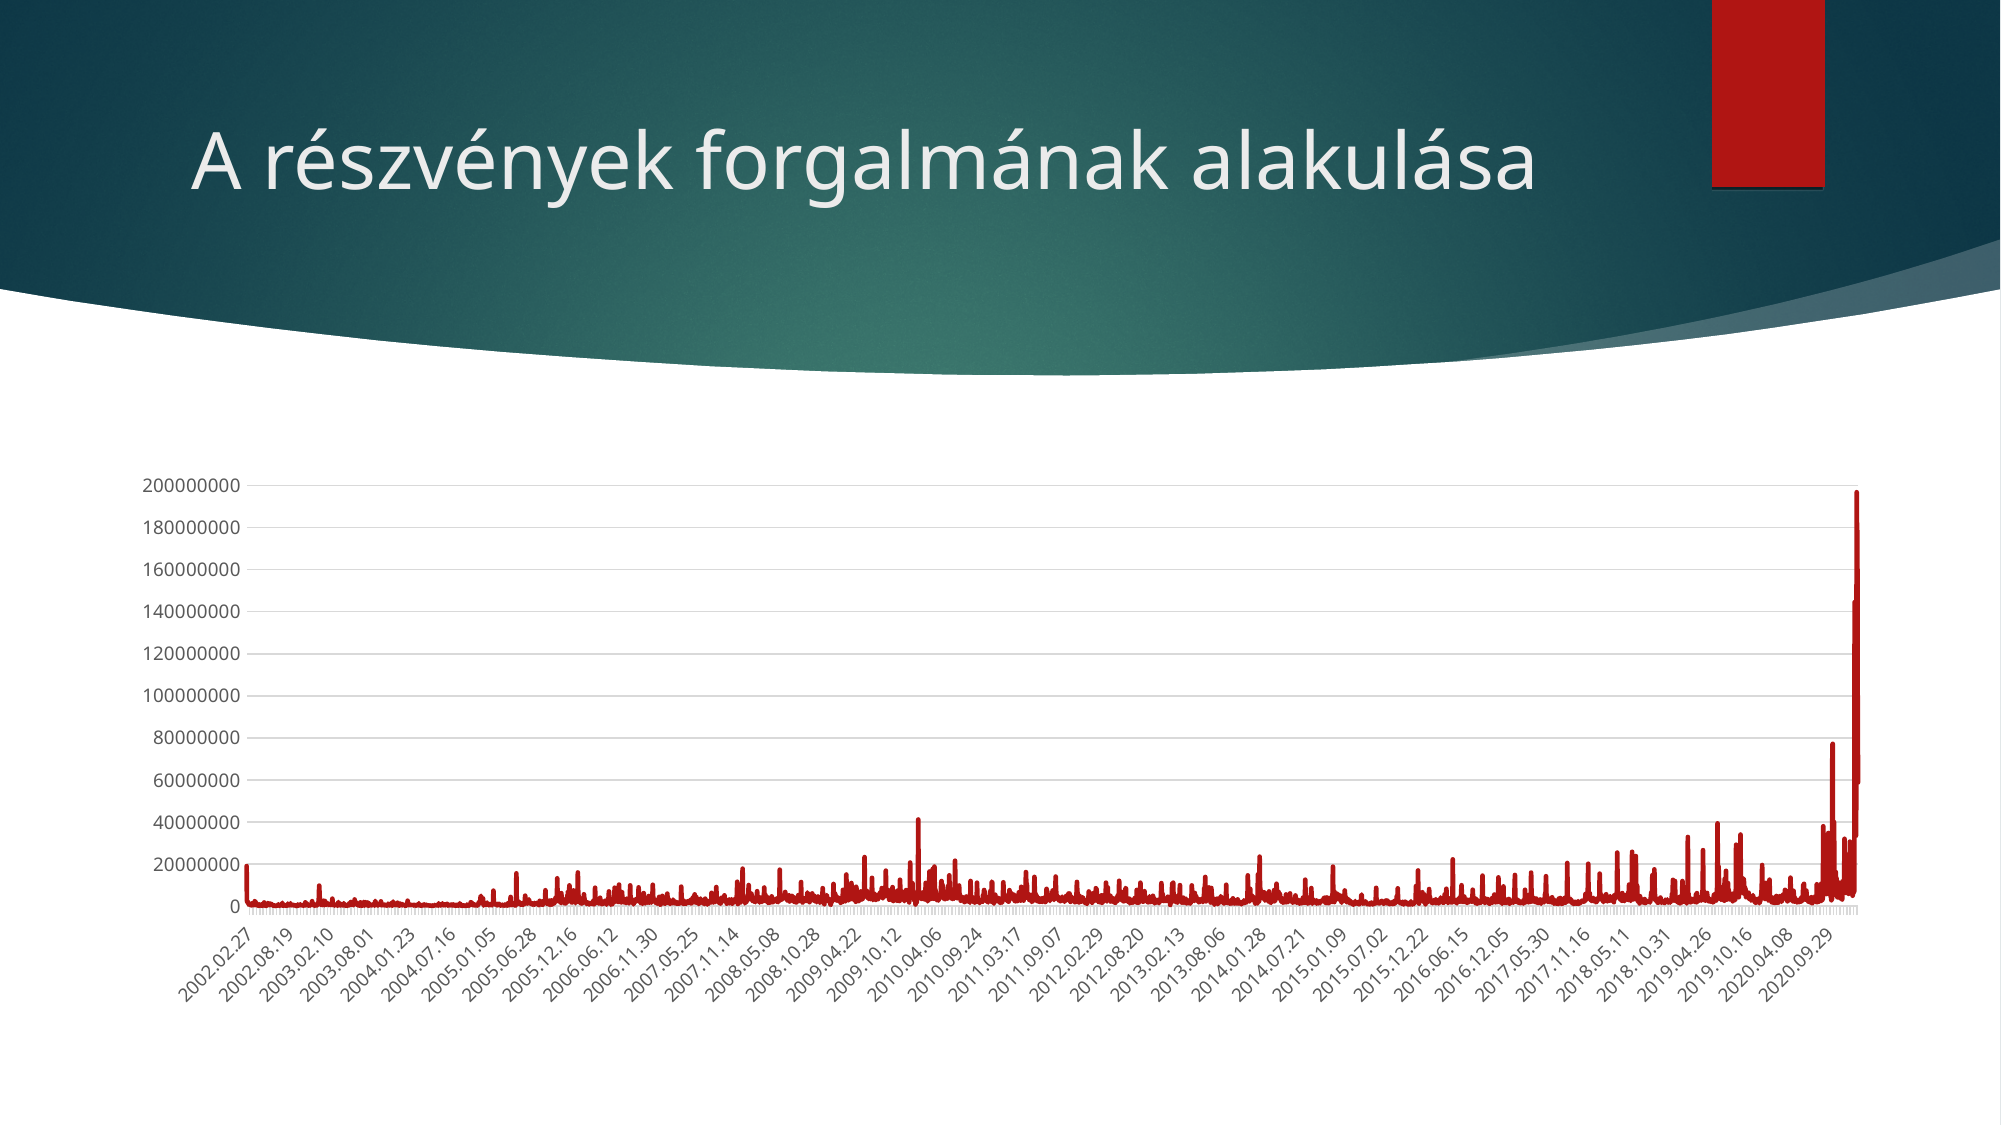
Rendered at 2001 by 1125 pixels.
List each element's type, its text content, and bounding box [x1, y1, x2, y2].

chart [106, 460, 1894, 1020]
text_box [0, 0, 2000, 1125]
title A részvények forgalmának alakulása [106, 103, 1625, 271]
